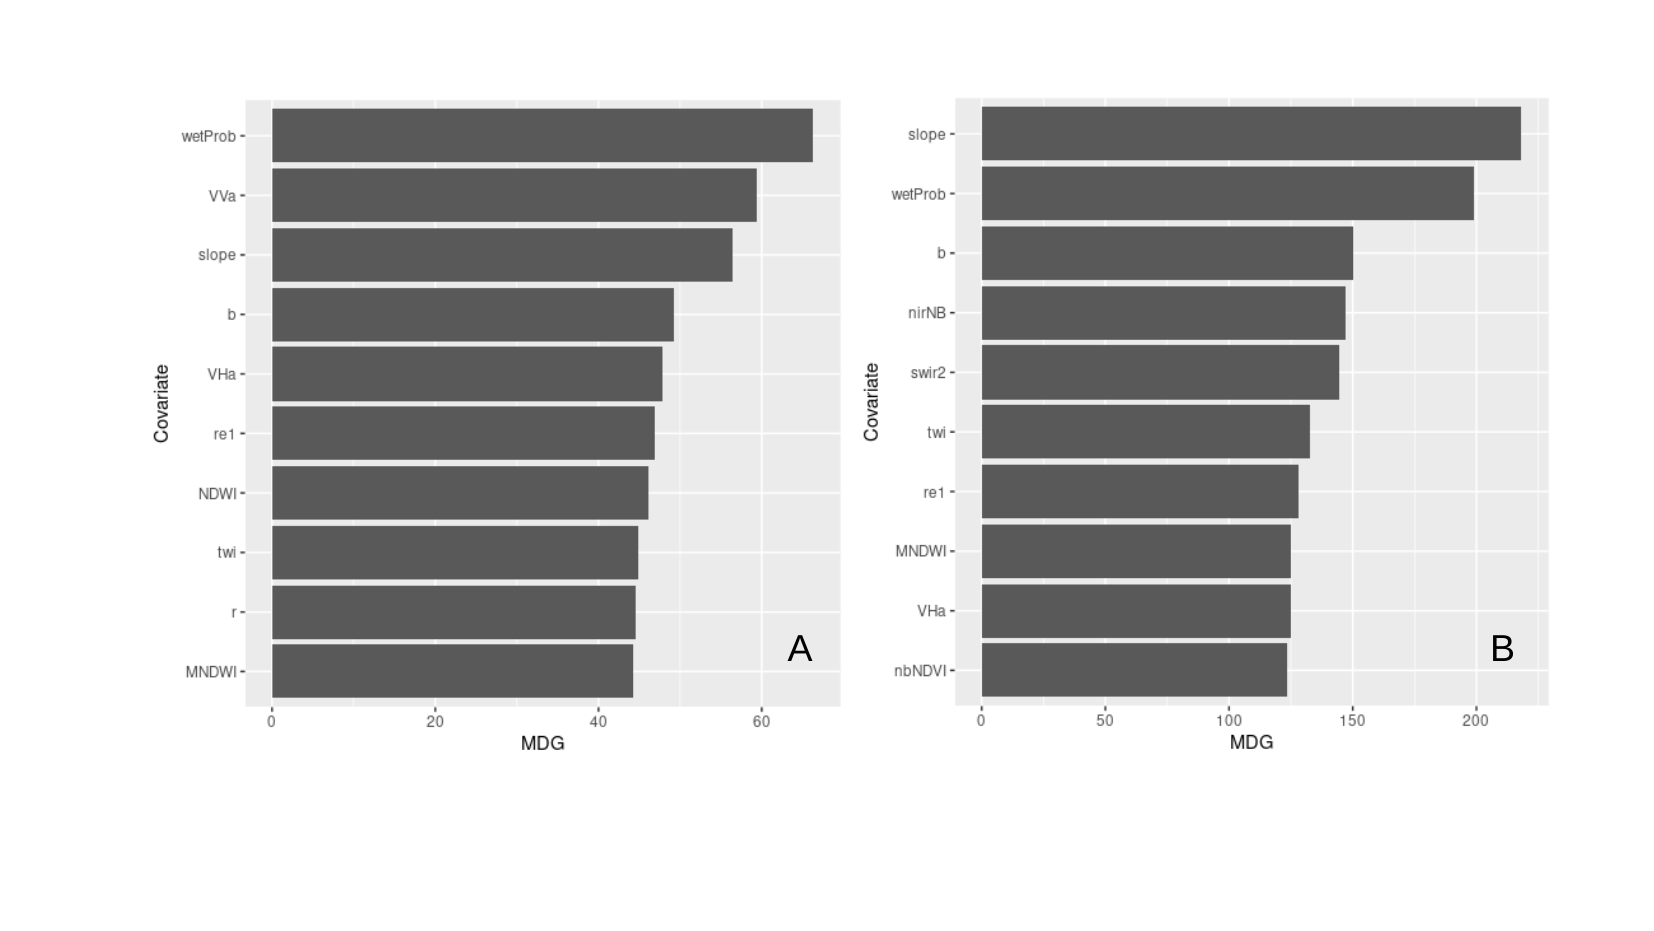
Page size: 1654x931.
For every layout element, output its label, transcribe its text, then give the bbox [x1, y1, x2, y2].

picture [855, 89, 1558, 763]
text_box A [772, 620, 848, 677]
text_box B [1475, 620, 1551, 677]
picture [145, 91, 850, 764]
